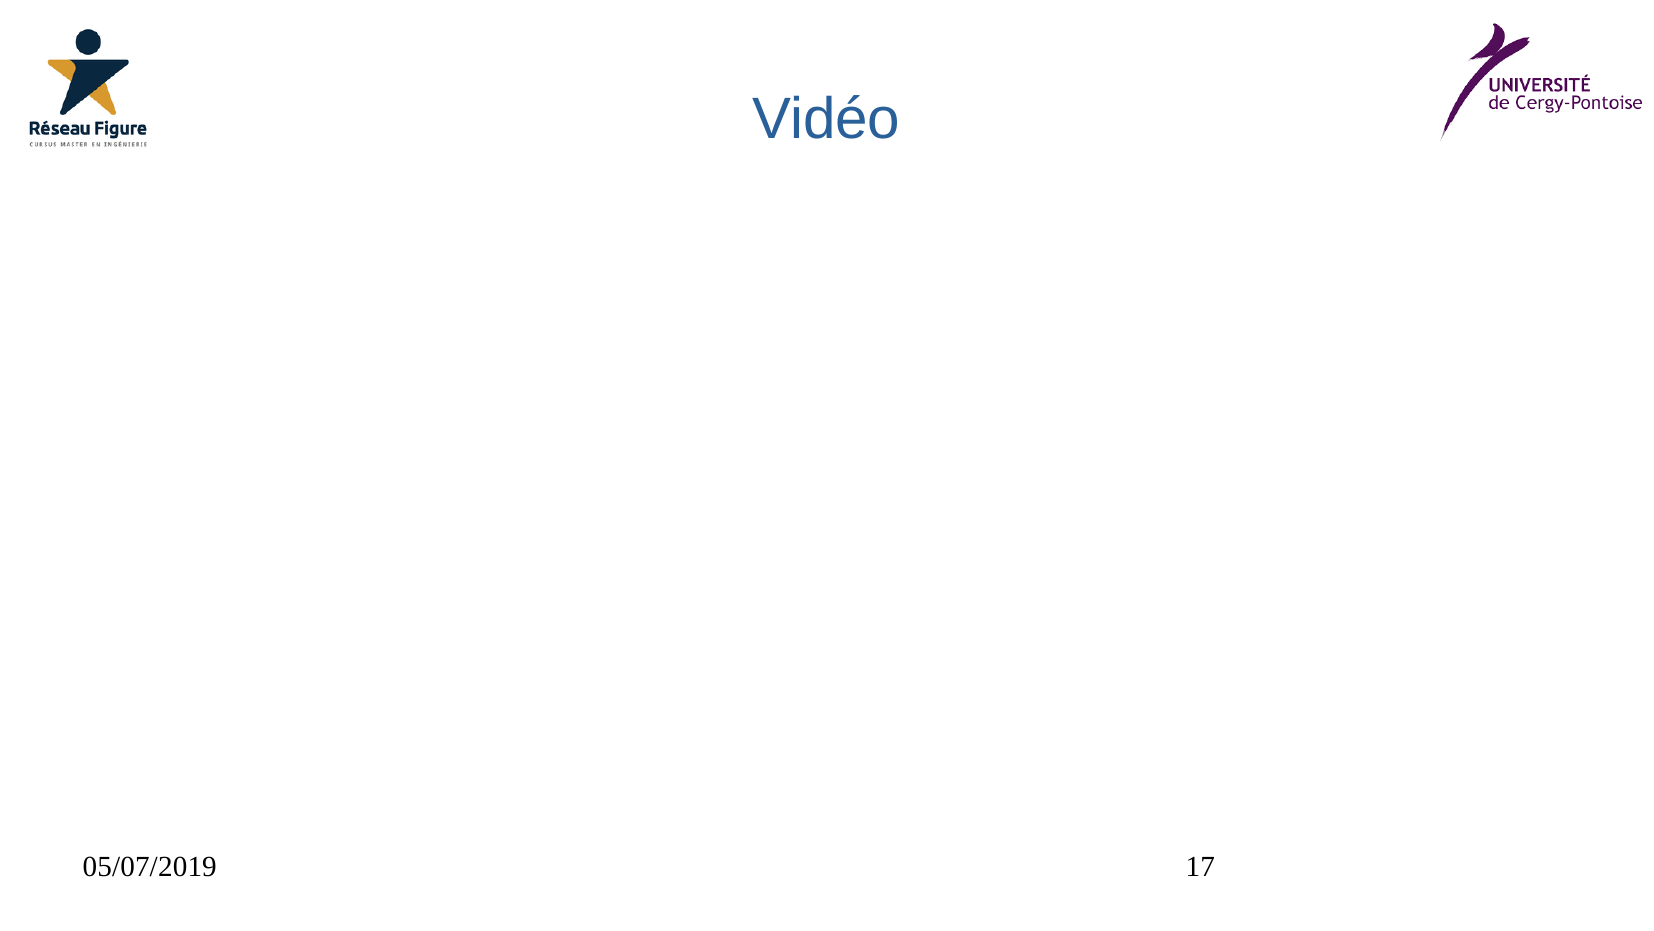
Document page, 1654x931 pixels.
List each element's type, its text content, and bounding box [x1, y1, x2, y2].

text_box 05/07/2019 [82, 847, 468, 912]
title Vidéo [82, 37, 1571, 193]
text_box [1185, 847, 1571, 912]
